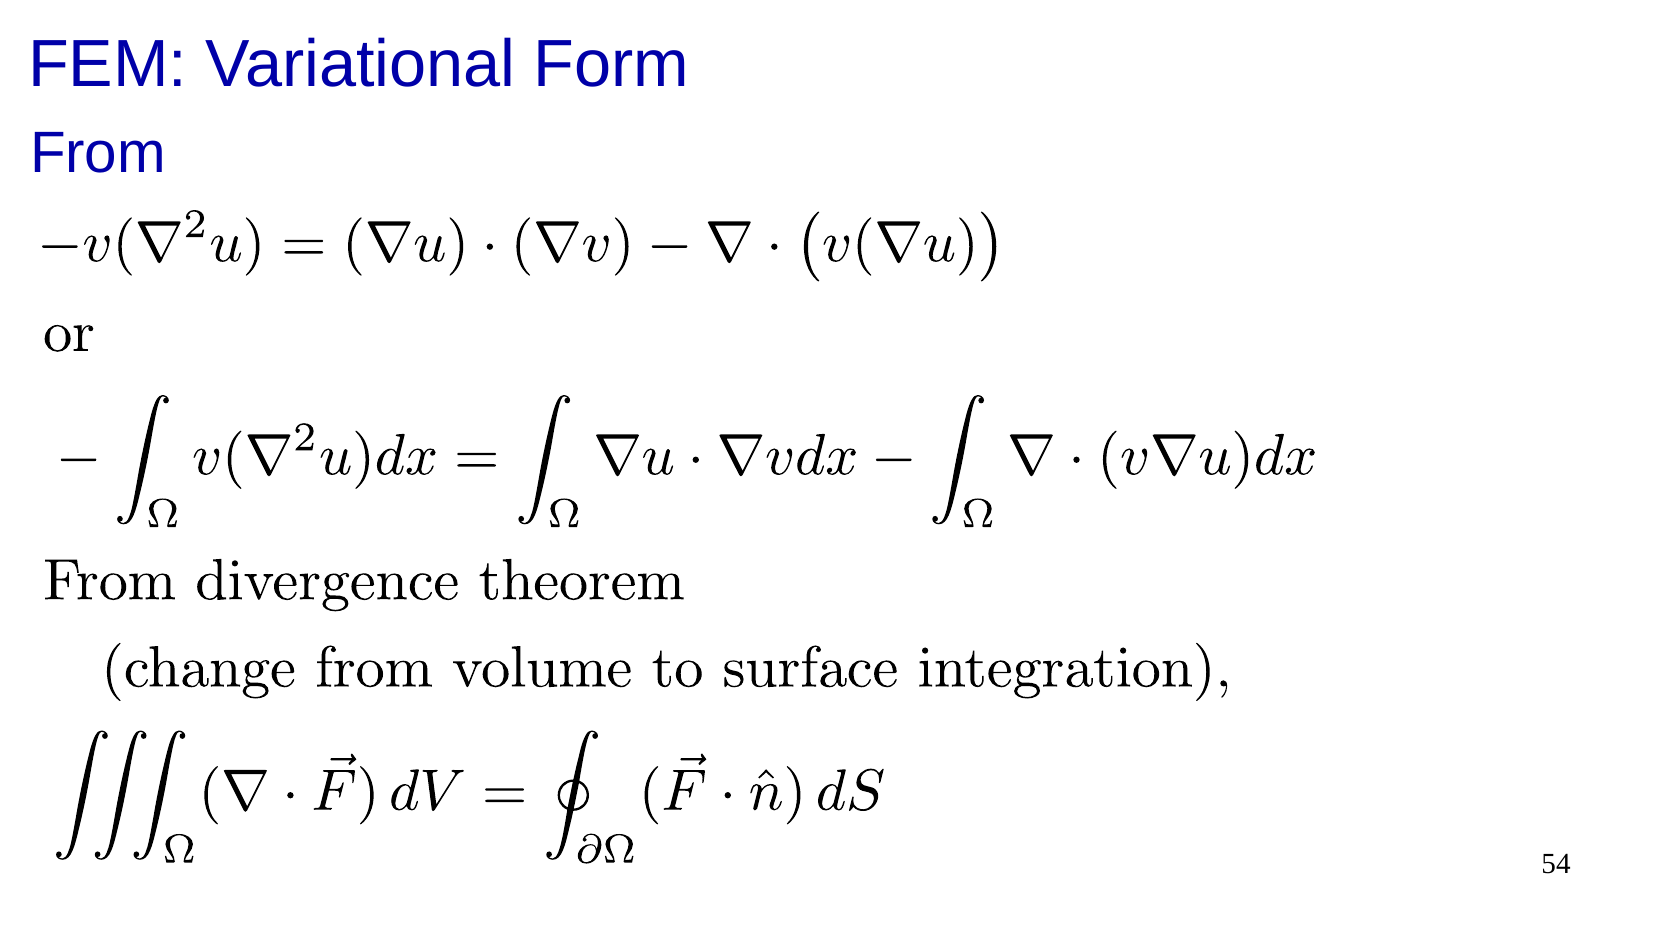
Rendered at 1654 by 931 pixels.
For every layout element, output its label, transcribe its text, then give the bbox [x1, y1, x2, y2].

title FEM: Variational Form [28, 21, 1626, 106]
text_box [43, 324, 1318, 864]
list From [30, 120, 1645, 916]
text_box [37, 210, 1006, 282]
